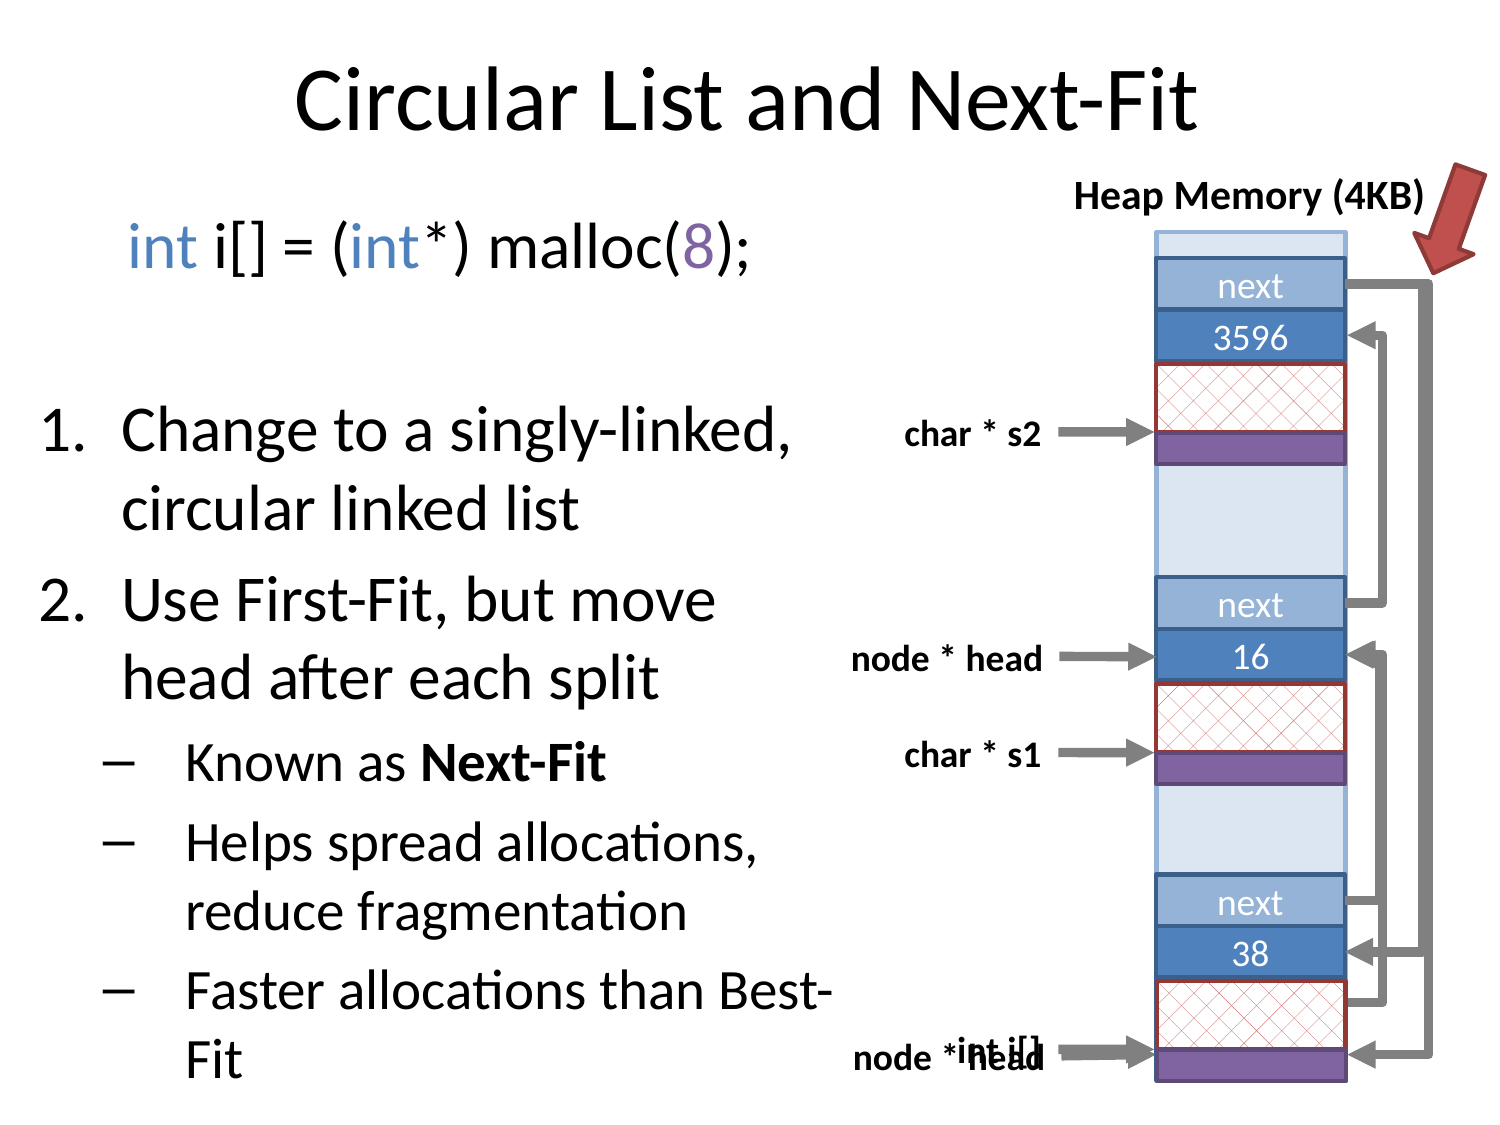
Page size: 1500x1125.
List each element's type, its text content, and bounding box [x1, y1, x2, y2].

text_box next [1156, 577, 1346, 628]
text_box node * head [838, 1025, 1061, 1086]
title Circular List and Next-Fit [7, 0, 1488, 188]
text_box [1414, 164, 1486, 274]
text_box 3596 [1156, 309, 1346, 362]
text_box node * head [835, 626, 1059, 686]
text_box [1156, 362, 1346, 577]
list int i[] = (int*) malloc(8); Change to a singly-linked, circular linked list Use First-Fit, but move head after each split Known as Next-Fit Helps spread allocations, reduce fragmentation Faster allocations than Best-Fit [23, 195, 857, 1102]
text_box char * s1 [889, 722, 1059, 783]
text_box int i[] [942, 1019, 1059, 1079]
text_box 38 [1155, 925, 1345, 978]
text_box char * s2 [889, 401, 1059, 462]
text_box 16 [1156, 628, 1346, 681]
text_box next [1156, 258, 1346, 309]
text_box [1156, 232, 1346, 258]
text_box next [1155, 874, 1345, 925]
text_box [1156, 681, 1346, 896]
text_box [1156, 980, 1346, 1082]
text_box Heap Memory (4KB) [1059, 160, 1441, 226]
